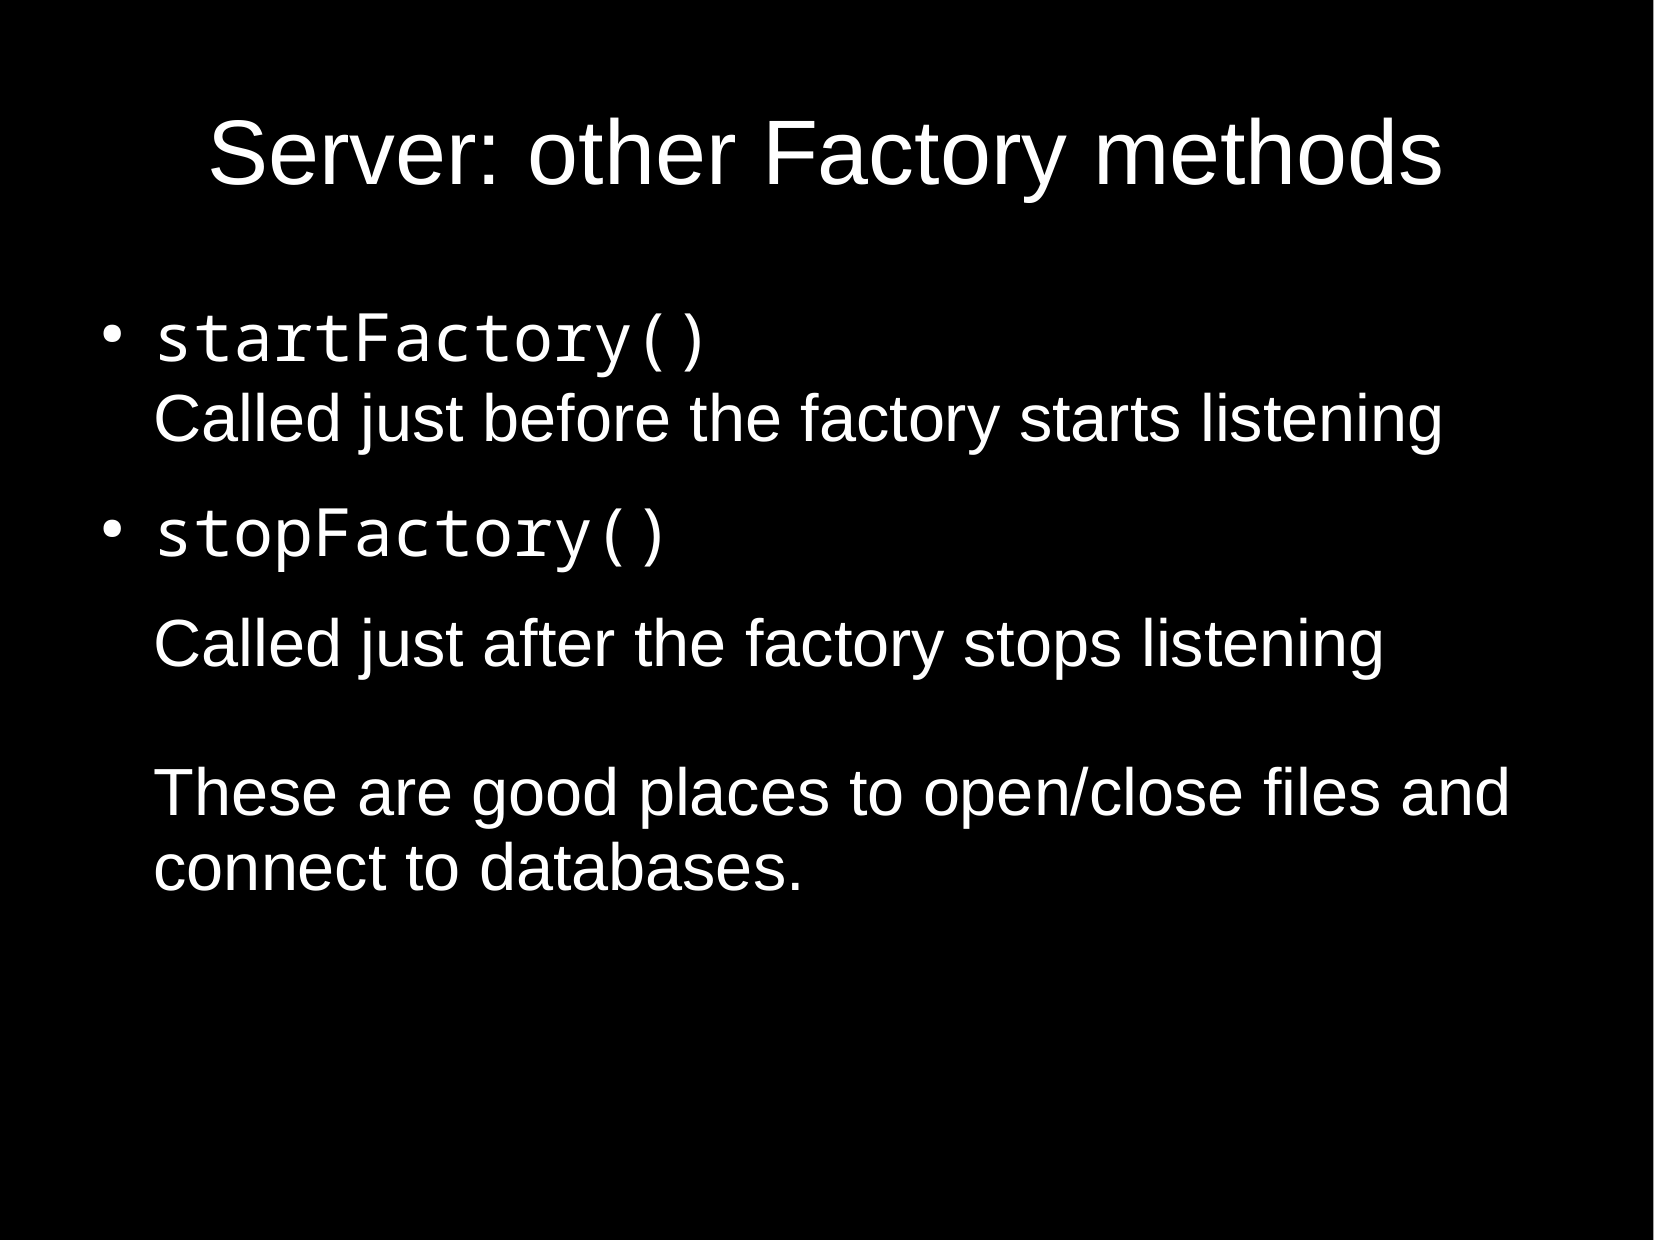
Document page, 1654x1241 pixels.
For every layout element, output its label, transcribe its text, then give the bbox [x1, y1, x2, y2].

title Server: other Factory methods [82, 56, 1571, 250]
list startFactory() Called just before the factory starts listening stopFactory() Called just after the factory stops listening These are good places to open/close files and connect to databases. [82, 290, 1571, 1094]
